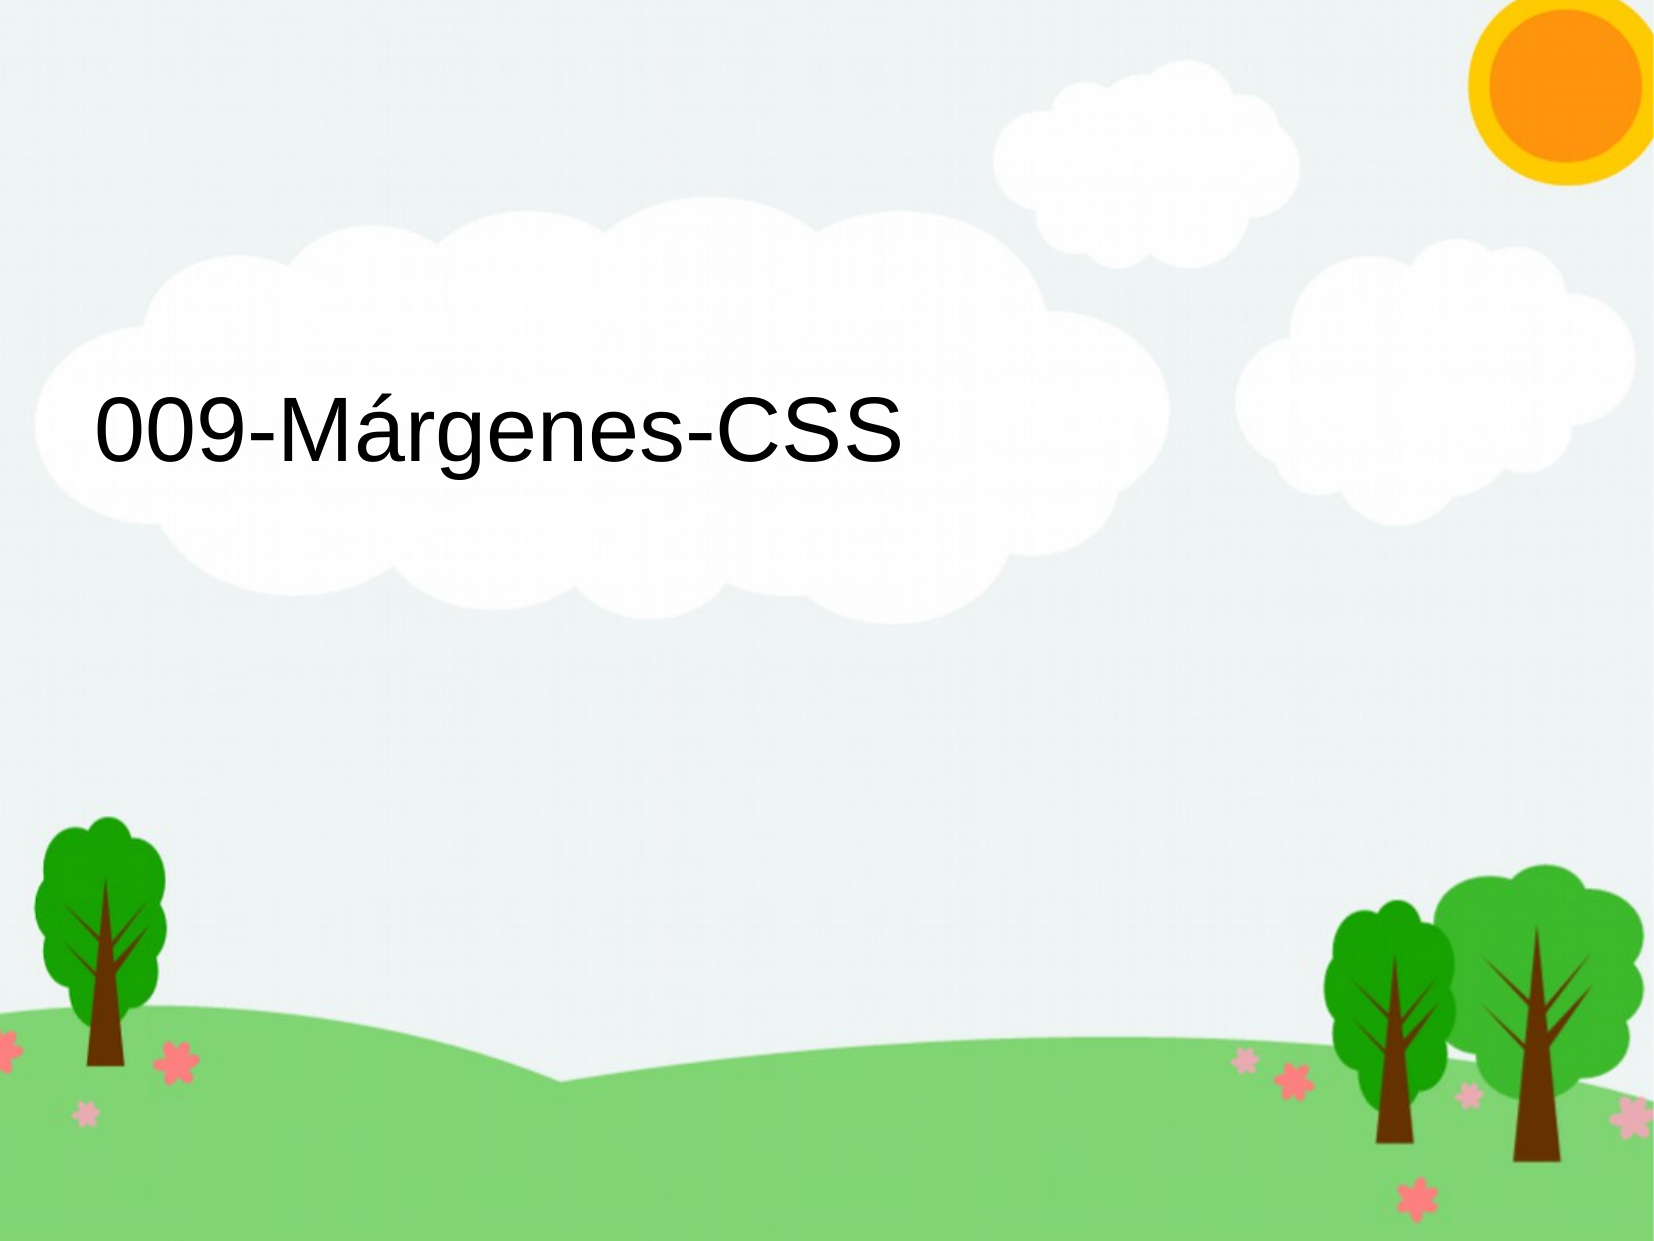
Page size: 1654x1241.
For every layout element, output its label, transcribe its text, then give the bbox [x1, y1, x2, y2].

picture [0, 0, 1654, 1241]
title 009-Márgenes-CSS [94, 283, 1512, 577]
